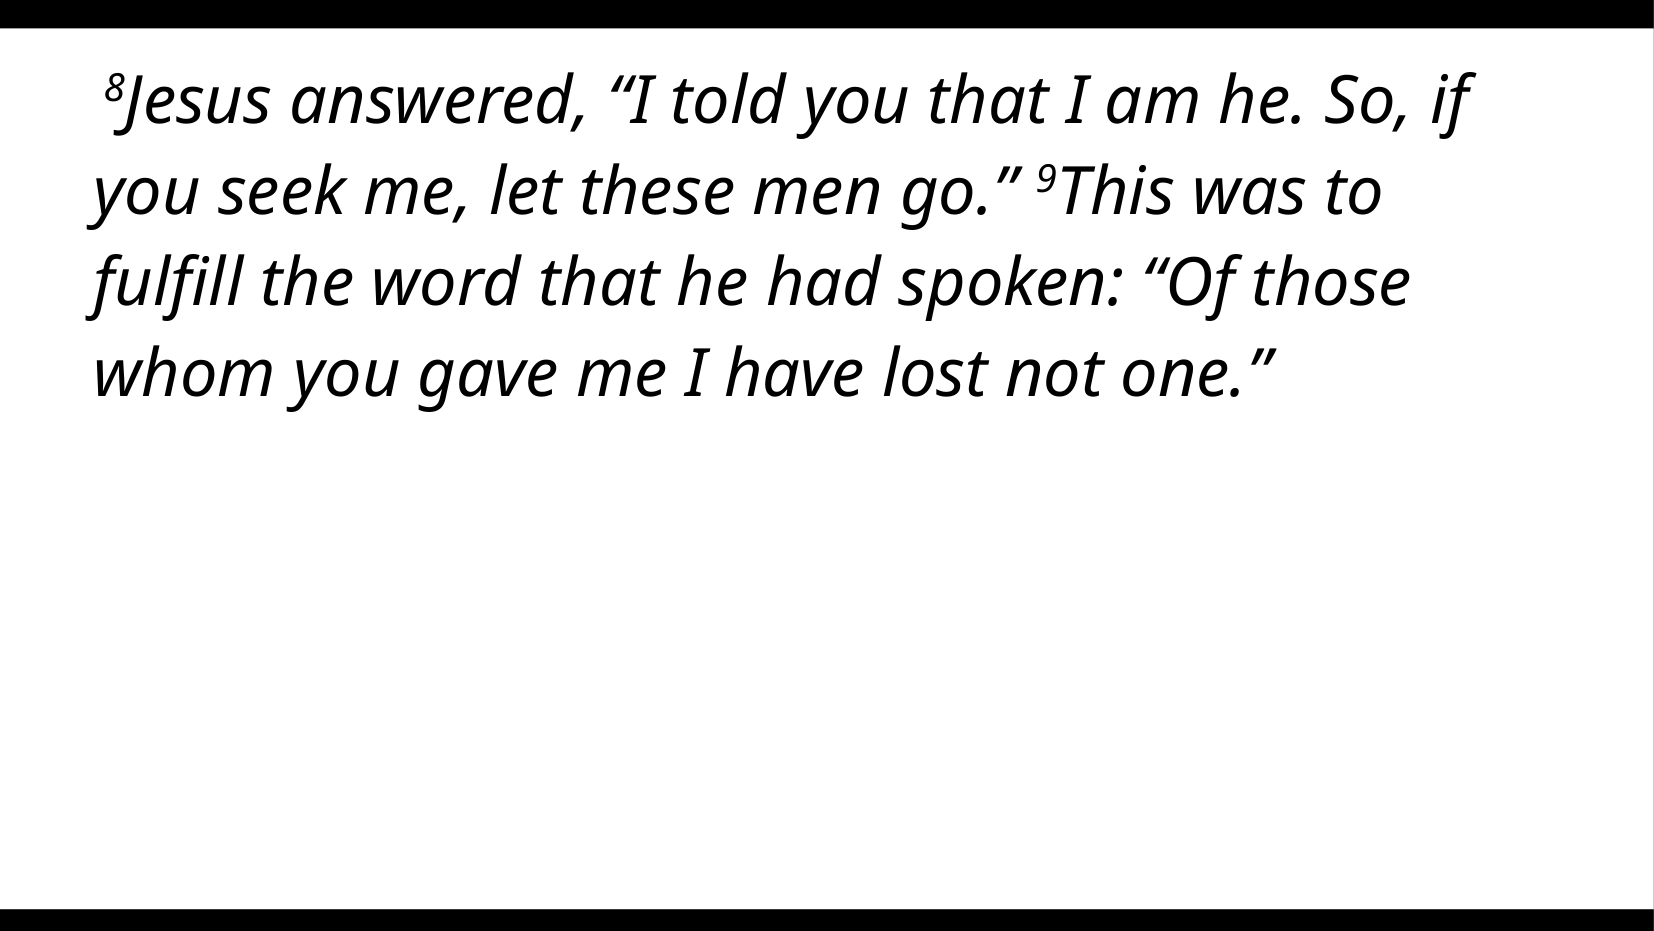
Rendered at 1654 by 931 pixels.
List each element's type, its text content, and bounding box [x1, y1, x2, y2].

text_box 8Jesus answered, “I told you that I am he. So, if you seek me, let these men go.” 9This was to fulfill the word that he had spoken: “Of those whom you gave me I have lost not one.” [78, 45, 1546, 415]
picture [0, 0, 1654, 931]
